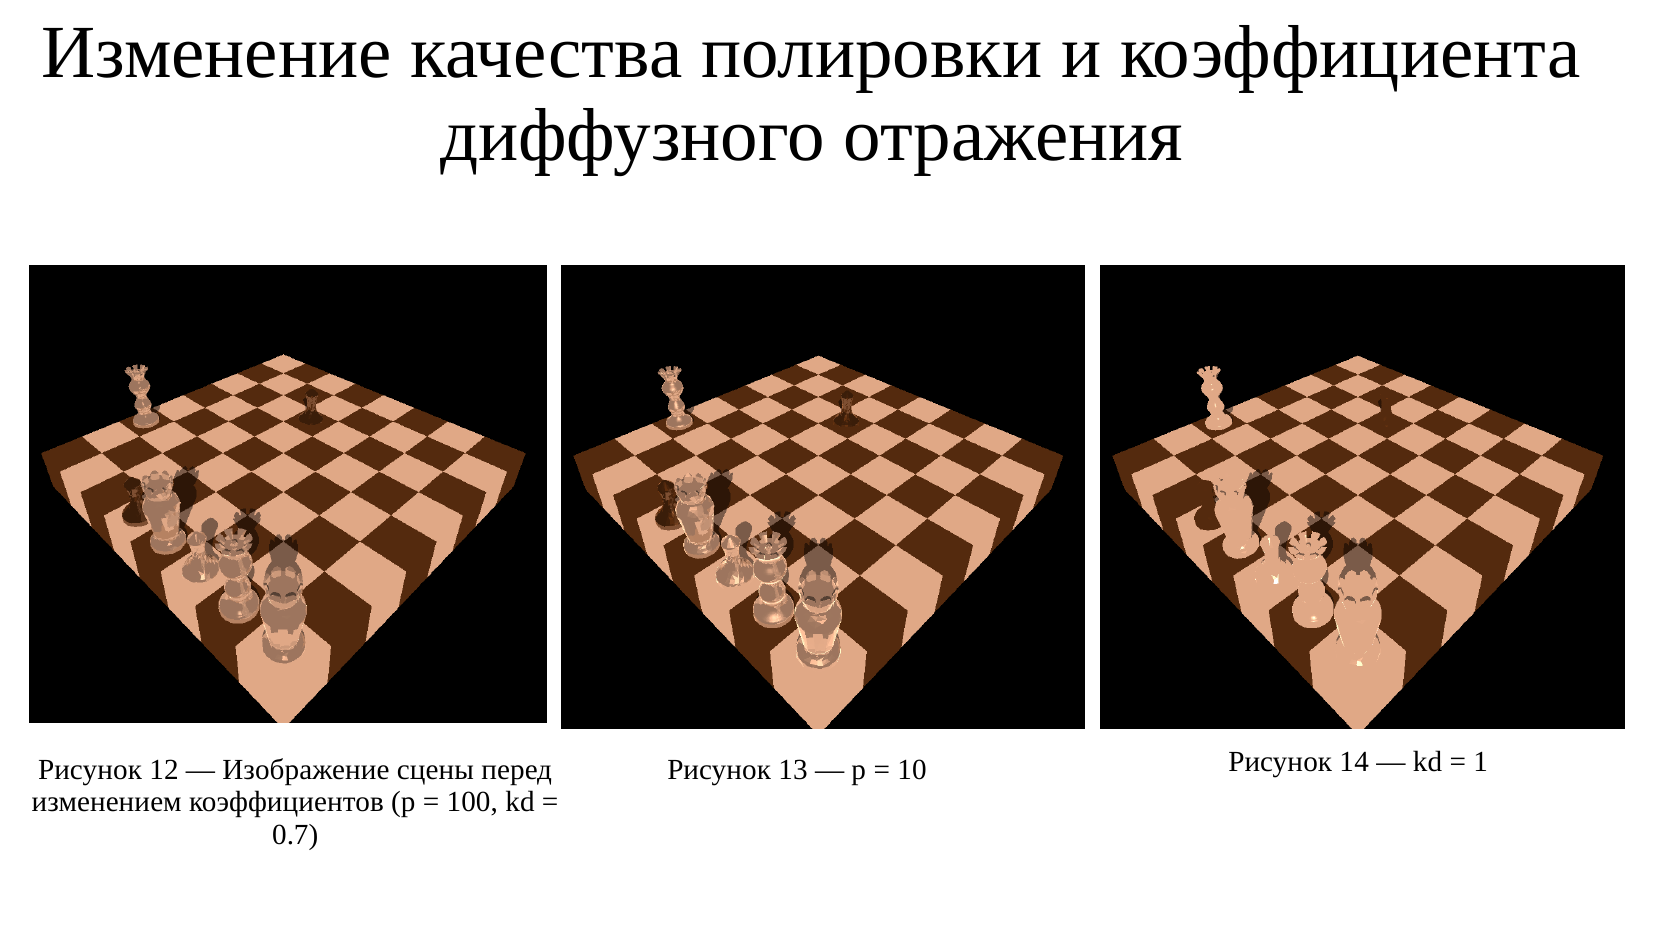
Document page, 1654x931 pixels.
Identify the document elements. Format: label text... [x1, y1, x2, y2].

title Изменение качества полировки и коэффициента диффузного отражения [29, 11, 1595, 178]
text_box Рисунок 13 — p = 10 [561, 746, 1034, 806]
picture [561, 265, 1085, 729]
picture [1100, 265, 1625, 729]
text_box Рисунок 12 — Изображение сцены перед изменением коэффициентов (p = 100, kd = 0.7) [0, 746, 591, 886]
picture [29, 265, 547, 724]
text_box Рисунок 14 — kd = 1 [1122, 738, 1595, 798]
